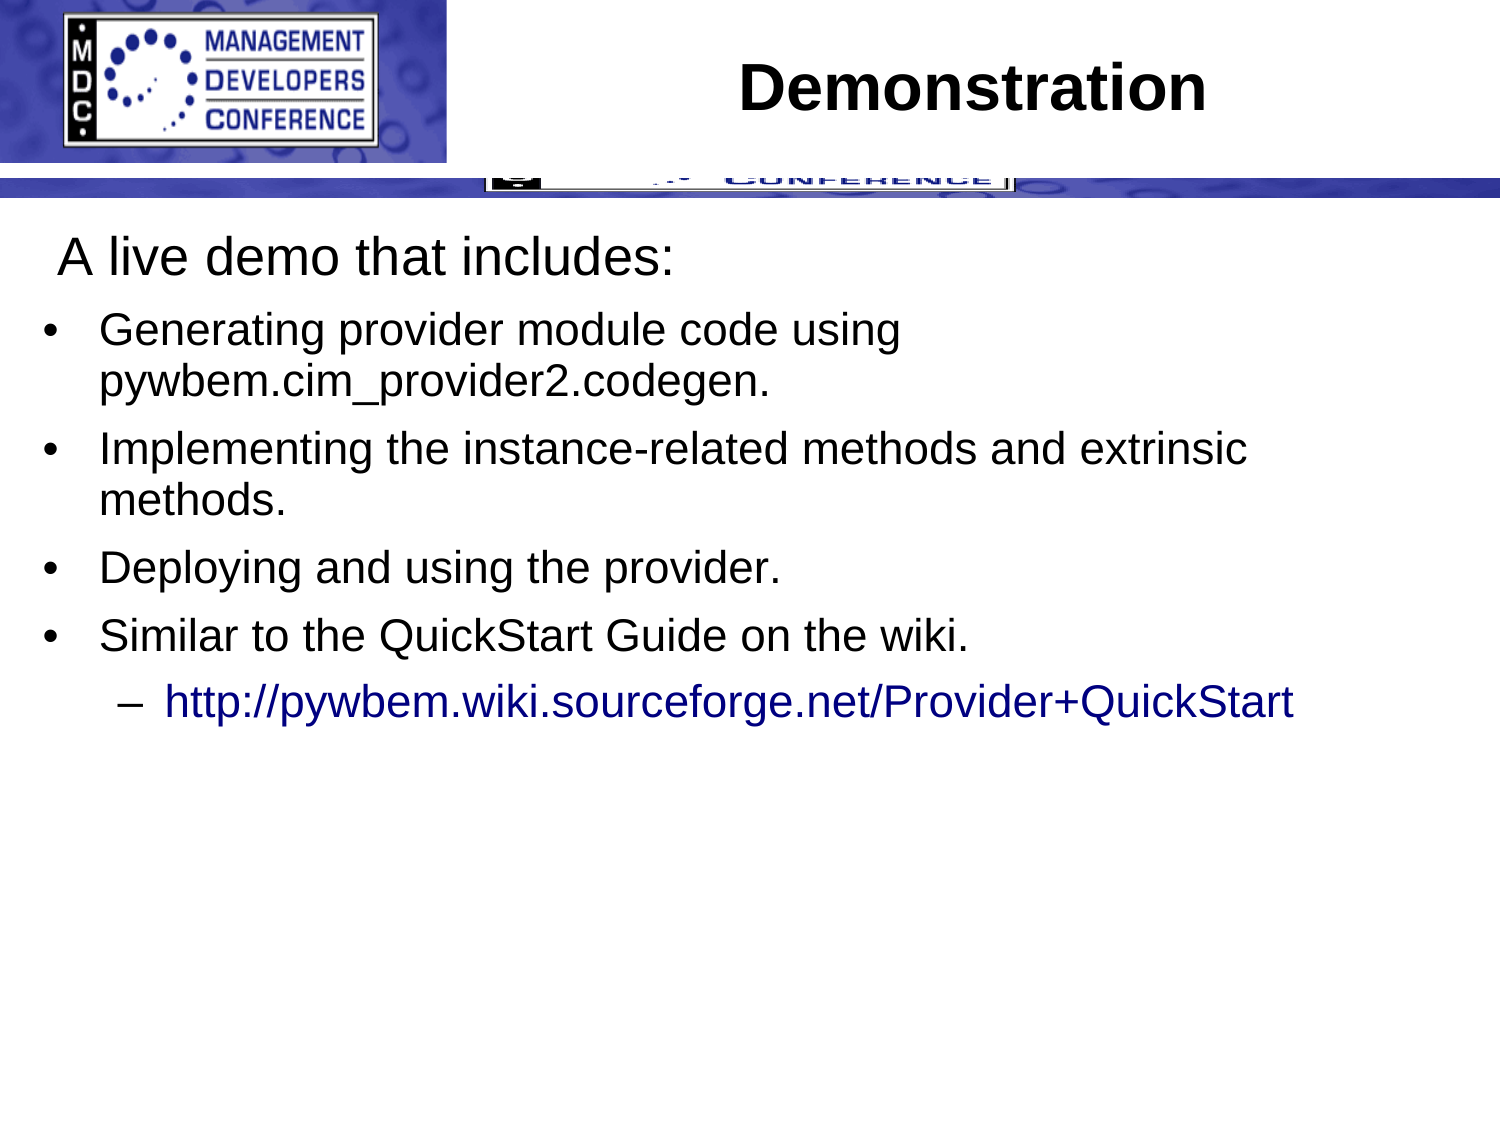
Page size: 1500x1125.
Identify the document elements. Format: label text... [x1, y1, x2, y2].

picture [0, 178, 1500, 198]
list A live demo that includes: Generating provider module code using pywbem.cim_provider2.codegen. Implementing the instance-related methods and extrinsic methods. Deploying and using the provider. Similar to the QuickStart Guide on the wiki. http://pywbem.wiki.sourceforge.net/Provider+QuickStart [42, 226, 1433, 969]
title Demonstration [447, 0, 1500, 176]
picture [0, 0, 447, 163]
